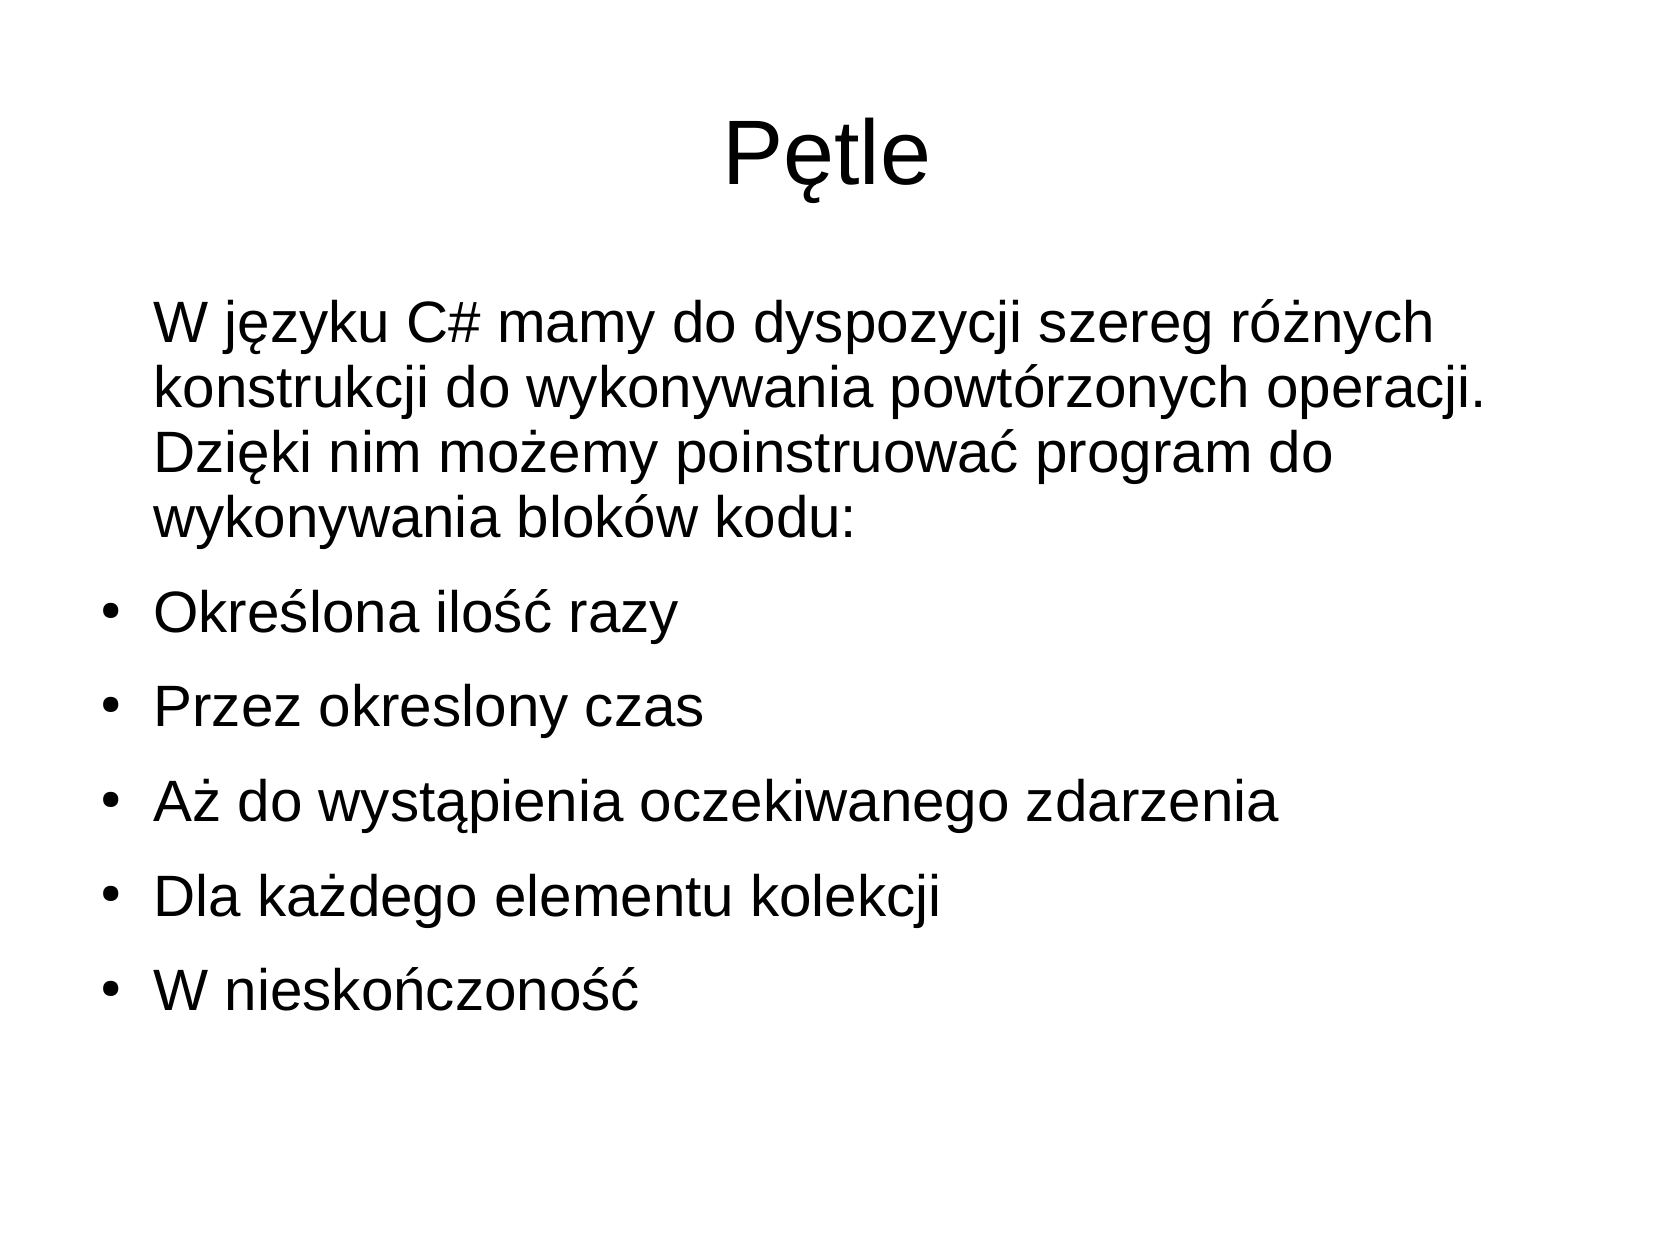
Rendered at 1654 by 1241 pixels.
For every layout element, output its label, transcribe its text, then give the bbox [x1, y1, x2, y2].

title Pętle [82, 49, 1571, 257]
list W języku C# mamy do dyspozycji szereg różnych konstrukcji do wykonywania powtórzonych operacji. Dzięki nim możemy poinstruować program do wykonywania bloków kodu: Określona ilość razy Przez okreslony czas Aż do wystąpienia oczekiwanego zdarzenia Dla każdego elementu kolekcji W nieskończoność [82, 290, 1571, 1109]
